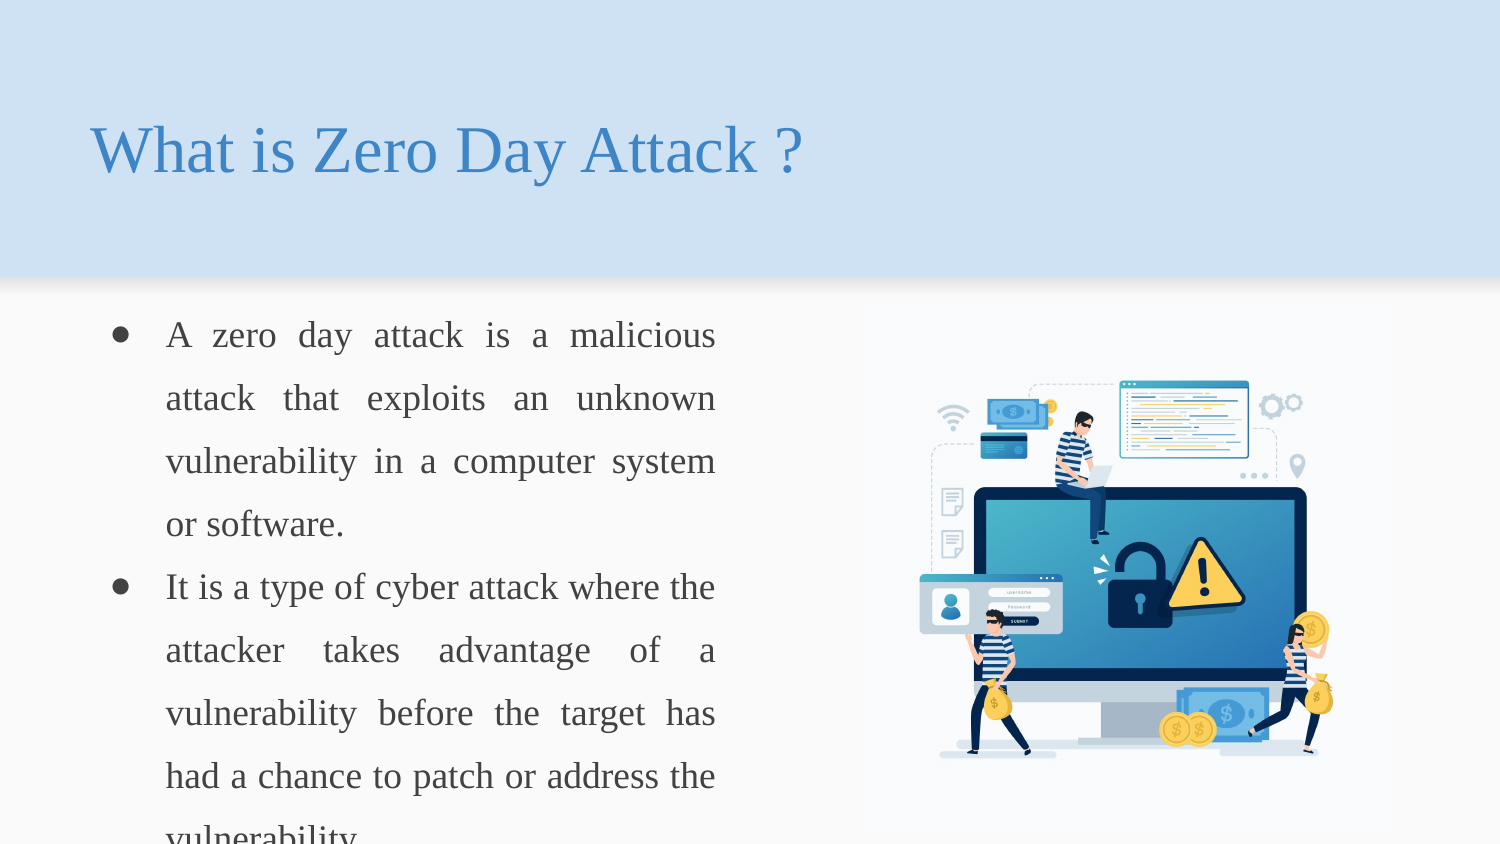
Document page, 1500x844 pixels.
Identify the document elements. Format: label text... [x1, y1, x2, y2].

picture [864, 302, 1397, 834]
title What is Zero Day Attack ? [75, 74, 1425, 201]
list A zero day attack is a malicious attack that exploits an unknown vulnerability in a computer system or software. It is a type of cyber attack where the attacker takes advantage of a vulnerability before the target has had a chance to patch or address the vulnerability. [75, 278, 732, 722]
text_box [0, 0, 1500, 278]
